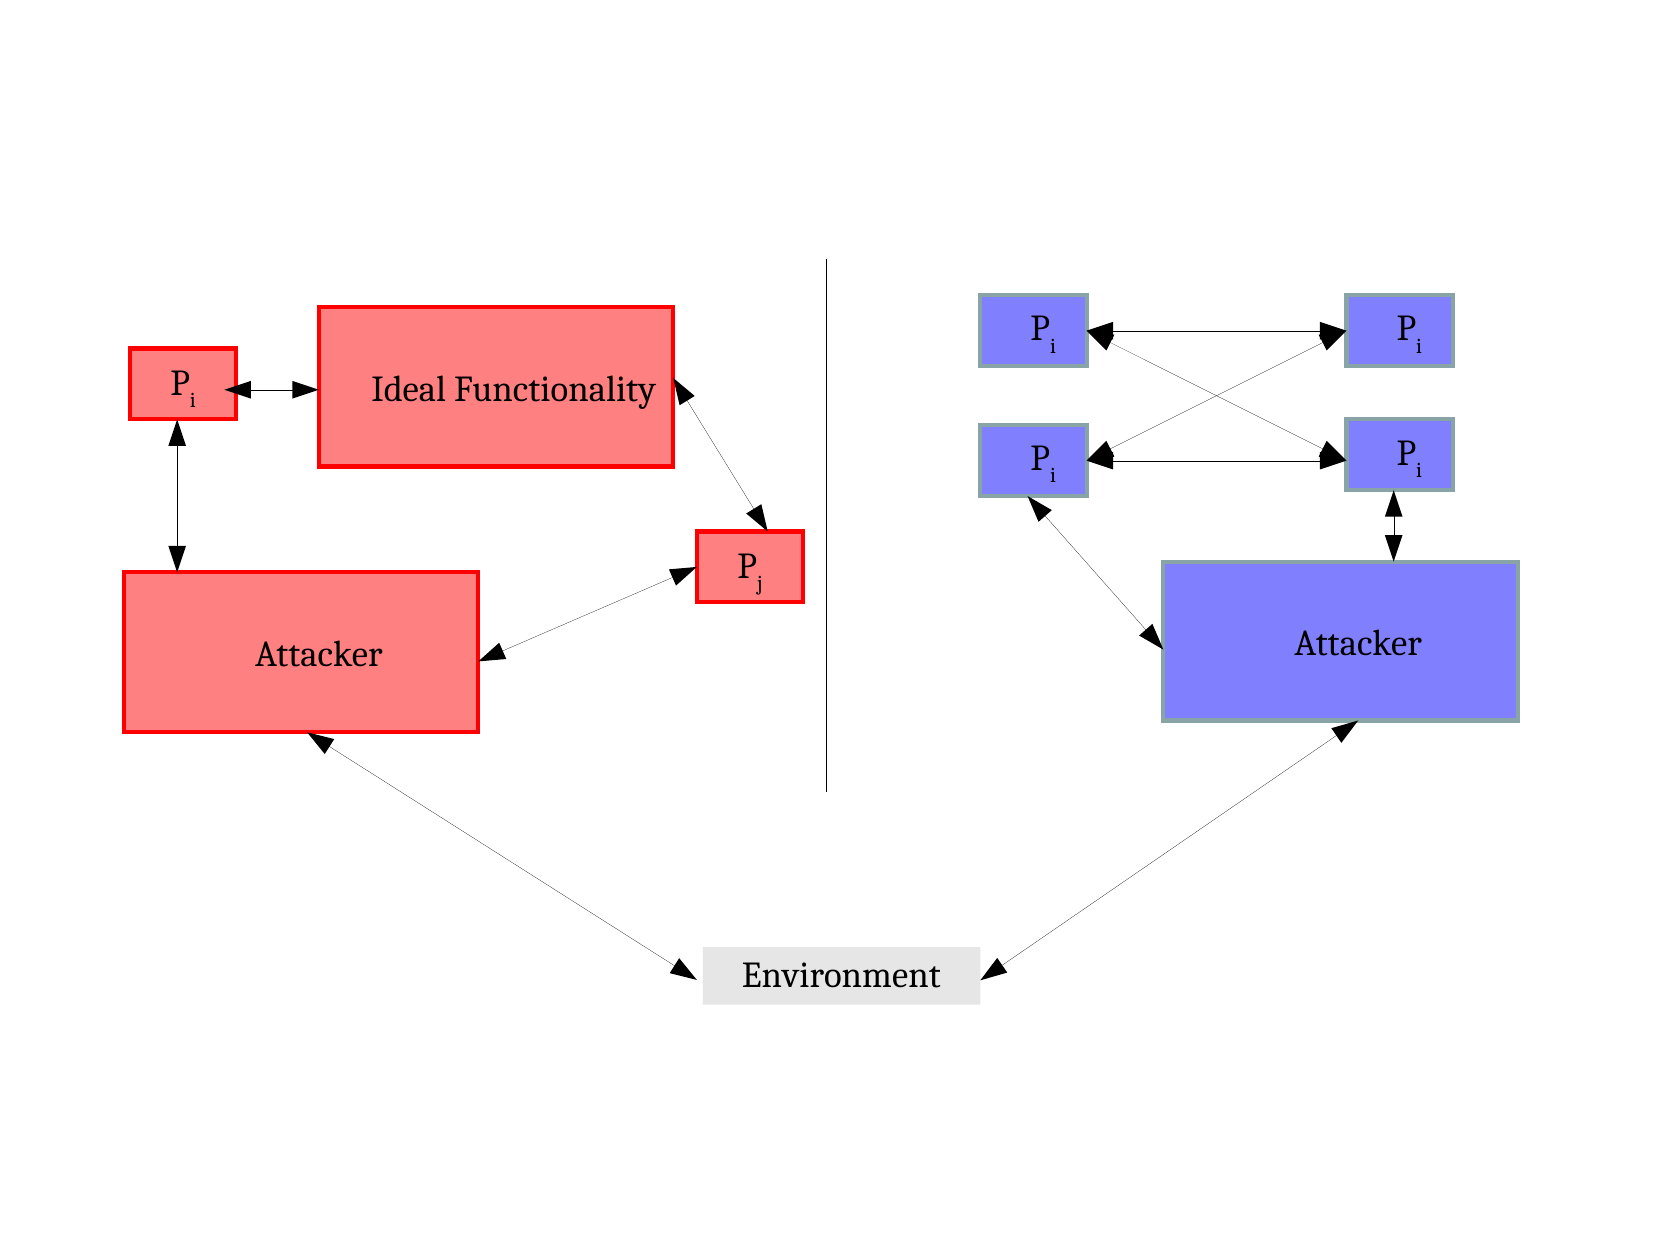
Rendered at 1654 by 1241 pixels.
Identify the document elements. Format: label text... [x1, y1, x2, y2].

text_box Pi [1346, 419, 1453, 491]
text_box Environment [702, 947, 981, 1005]
text_box Pi [1346, 295, 1453, 367]
text_box Pj [696, 531, 804, 603]
text_box Pi [129, 348, 237, 420]
text_box Attacker [1163, 561, 1518, 721]
text_box Pi [980, 425, 1087, 497]
text_box Ideal Functionality [318, 306, 674, 467]
text_box Pi [980, 295, 1087, 367]
text_box Attacker [124, 572, 479, 733]
